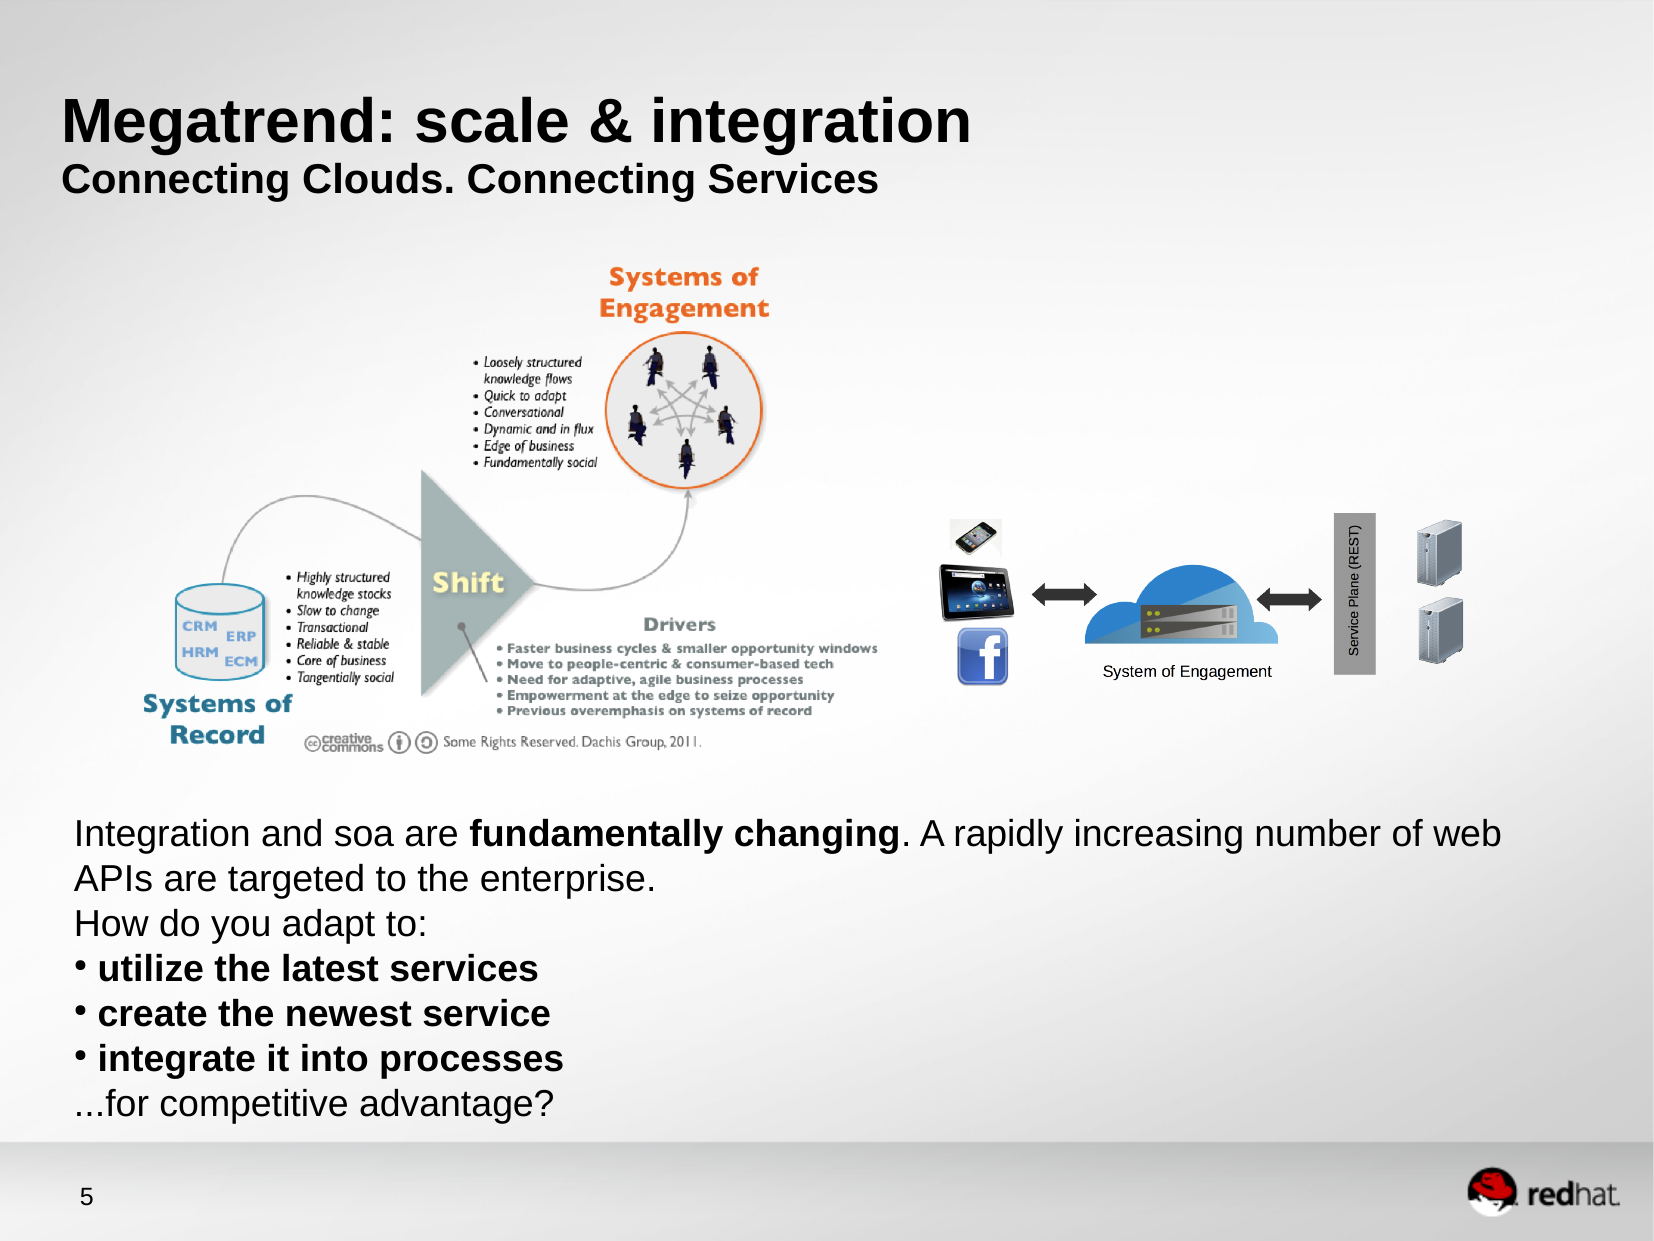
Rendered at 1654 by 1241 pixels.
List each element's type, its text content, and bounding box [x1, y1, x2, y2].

text_box Megatrend: scale & integration Connecting Clouds. Connecting Services [61, 95, 1577, 192]
text_box <number> [65, 1172, 452, 1239]
text_box Integration and soa are fundamentally changing. A rapidly increasing number of web APIs are targeted to the enterprise. How do you adapt to: utilize the latest services create the newest service integrate it into processes ...for competitive advantage? [74, 805, 1576, 903]
picture [0, 0, 1654, 1241]
